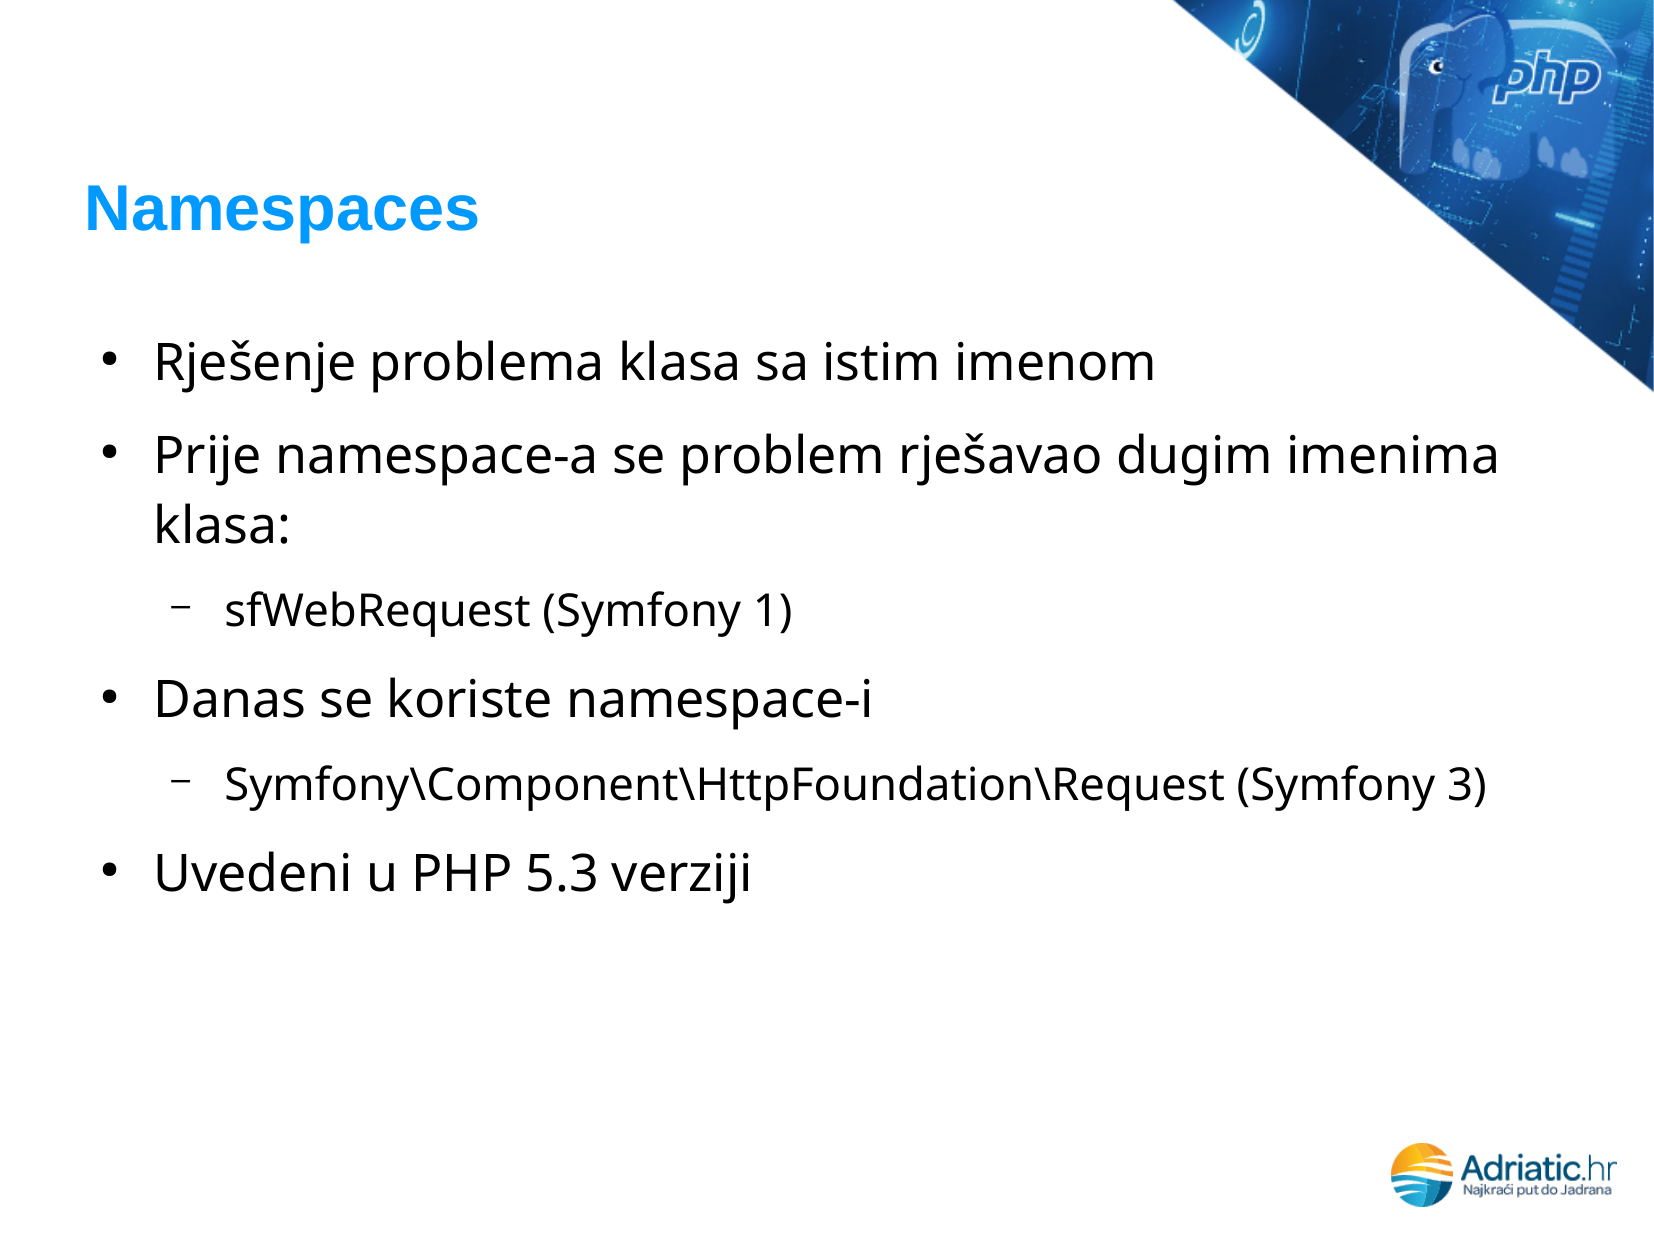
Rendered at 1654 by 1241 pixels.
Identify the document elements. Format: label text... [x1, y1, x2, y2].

picture [1391, 1143, 1617, 1207]
title Namespaces [84, 150, 1270, 266]
picture [1171, 0, 1654, 486]
list Rješenje problema klasa sa istim imenom Prije namespace-a se problem rješavao dugim imenima klasa: sfWebRequest (Symfony 1) Danas se koriste namespace-i Symfony\Component\HttpFoundation\Request (Symfony 3) Uvedeni u PHP 5.3 verziji [82, 324, 1571, 1130]
